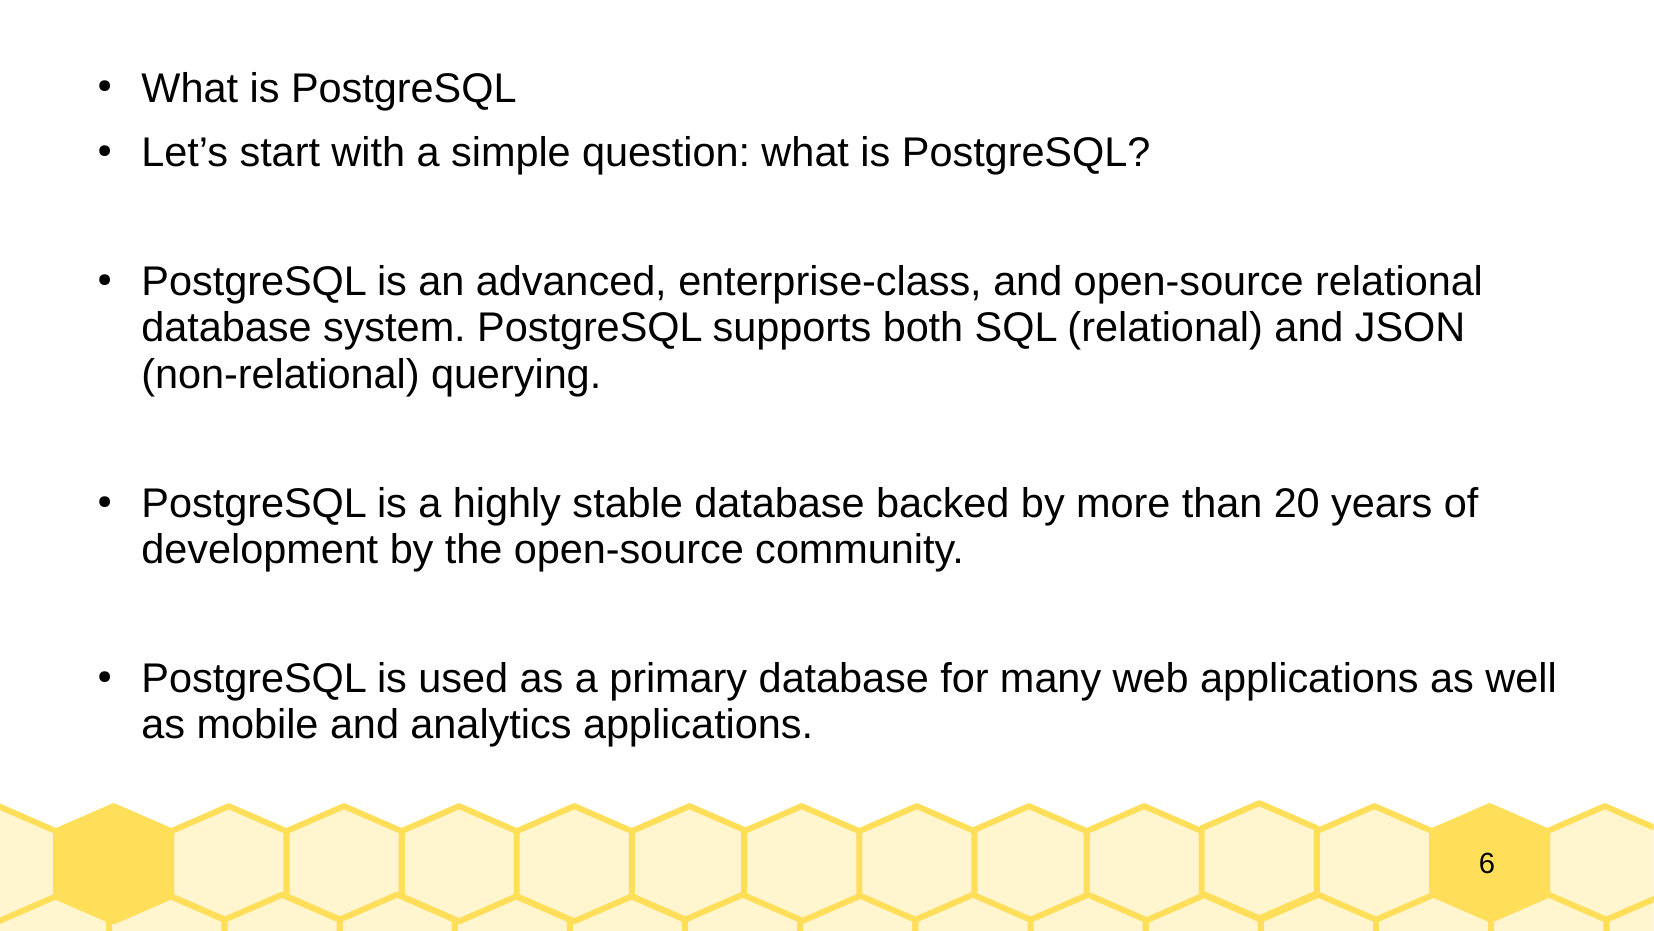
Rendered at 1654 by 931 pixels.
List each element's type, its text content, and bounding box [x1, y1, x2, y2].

list What is PostgreSQL Let’s start with a simple question: what is PostgreSQL? PostgreSQL is an advanced, enterprise-class, and open-source relational database system. PostgreSQL supports both SQL (relational) and JSON (non-relational) querying. PostgreSQL is a highly stable database backed by more than 20 years of development by the open-source community. PostgreSQL is used as a primary database for many web applications as well as mobile and analytics applications. [82, 0, 1571, 758]
